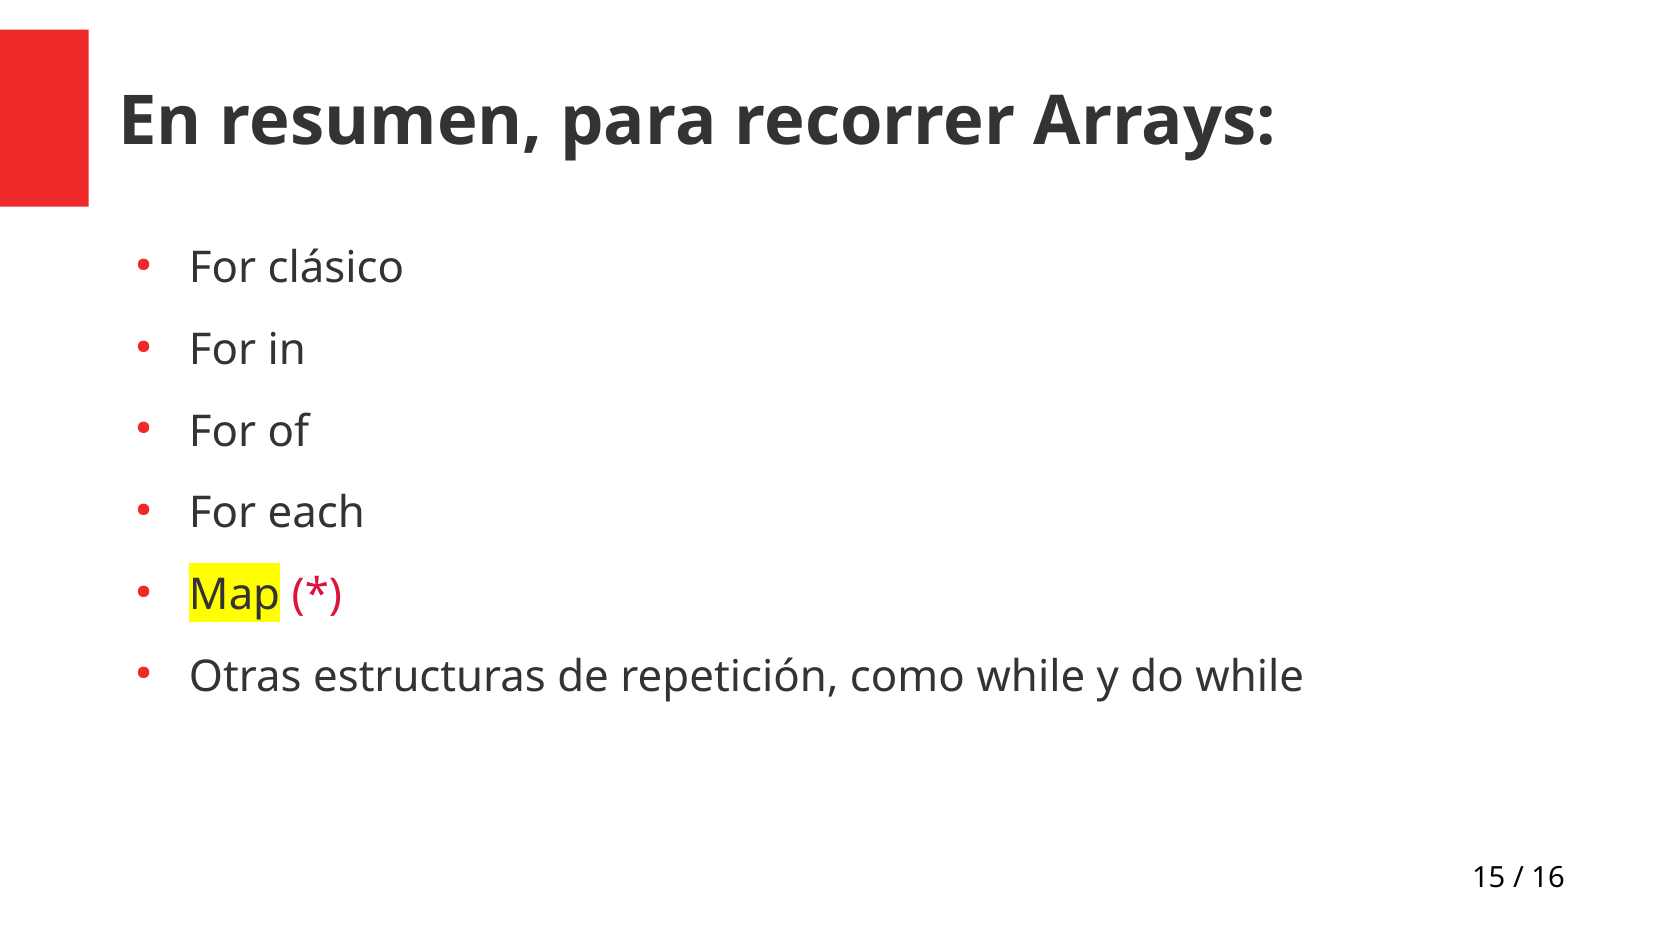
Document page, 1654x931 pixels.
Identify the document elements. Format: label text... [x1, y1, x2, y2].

title En resumen, para recorrer Arrays: [118, 29, 1595, 207]
list For clásico For in For of For each Map (*) Otras estructuras de repetición, como while y do while [118, 236, 1595, 798]
